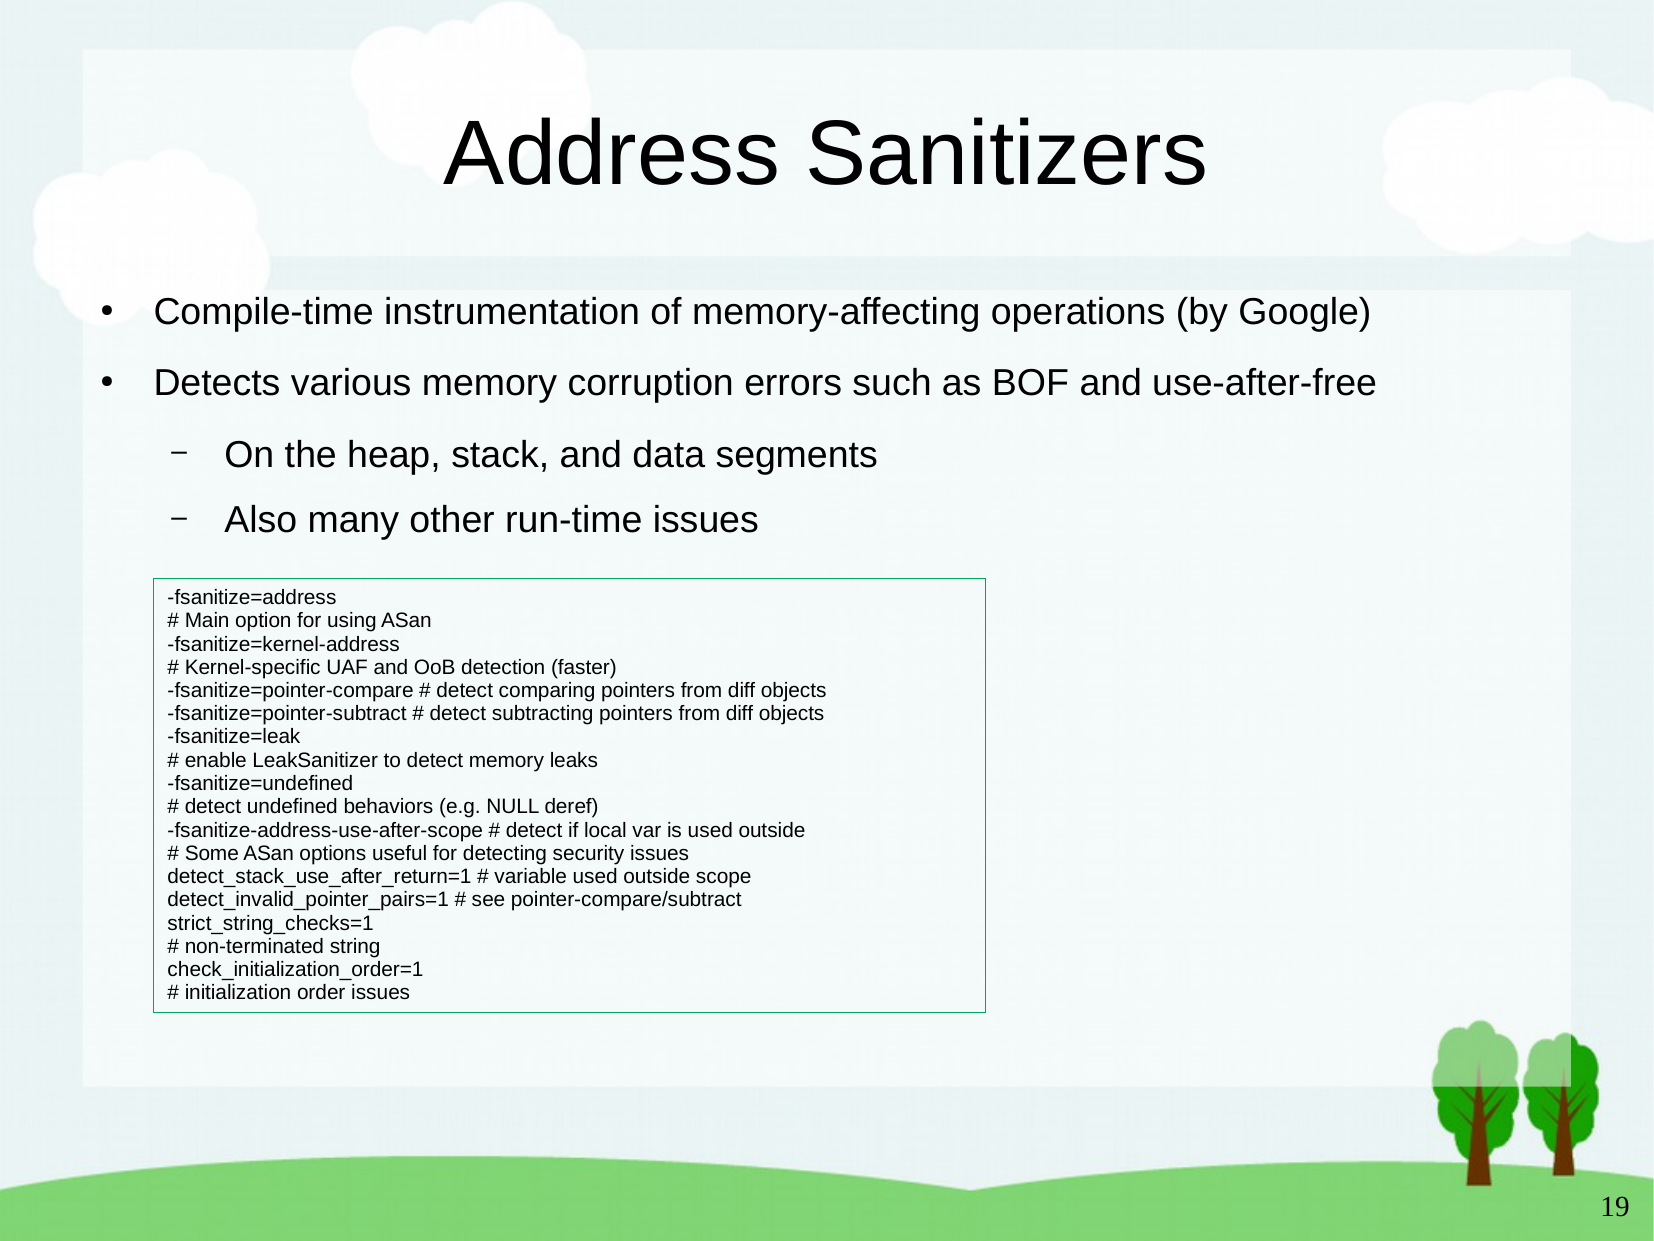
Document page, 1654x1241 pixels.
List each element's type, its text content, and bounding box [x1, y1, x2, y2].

title Address Sanitizers [82, 49, 1571, 257]
picture [0, 0, 1654, 1241]
table_header -fsanitize=address # Main option for using ASan -fsanitize=kernel-address # Kernel-specific UAF and OoB detection (faster) -fsanitize=pointer-compare # detect comparing pointers from diff objects -fsanitize=pointer-subtract # detect subtracting pointers from diff objects -fsanitize=leak # enable LeakSanitizer to detect memory leaks -fsanitize=undefined # detect undefined behaviors (e.g. NULL deref) -fsanitize-address-use-after-scope # detect if local var is used outside # Some ASan options useful for detecting security issues detect_stack_use_after_return=1 # variable used outside scope detect_invalid_pointer_pairs=1 # see pointer-compare/subtract strict_string_checks=1 # non-terminated string check_initialization_order=1 # initialization order issues [154, 579, 985, 1012]
list Compile-time instrumentation of memory-affecting operations (by Google) Detects various memory corruption errors such as BOF and use-after-free On the heap, stack, and data segments Also many other run-time issues [82, 290, 1571, 1087]
